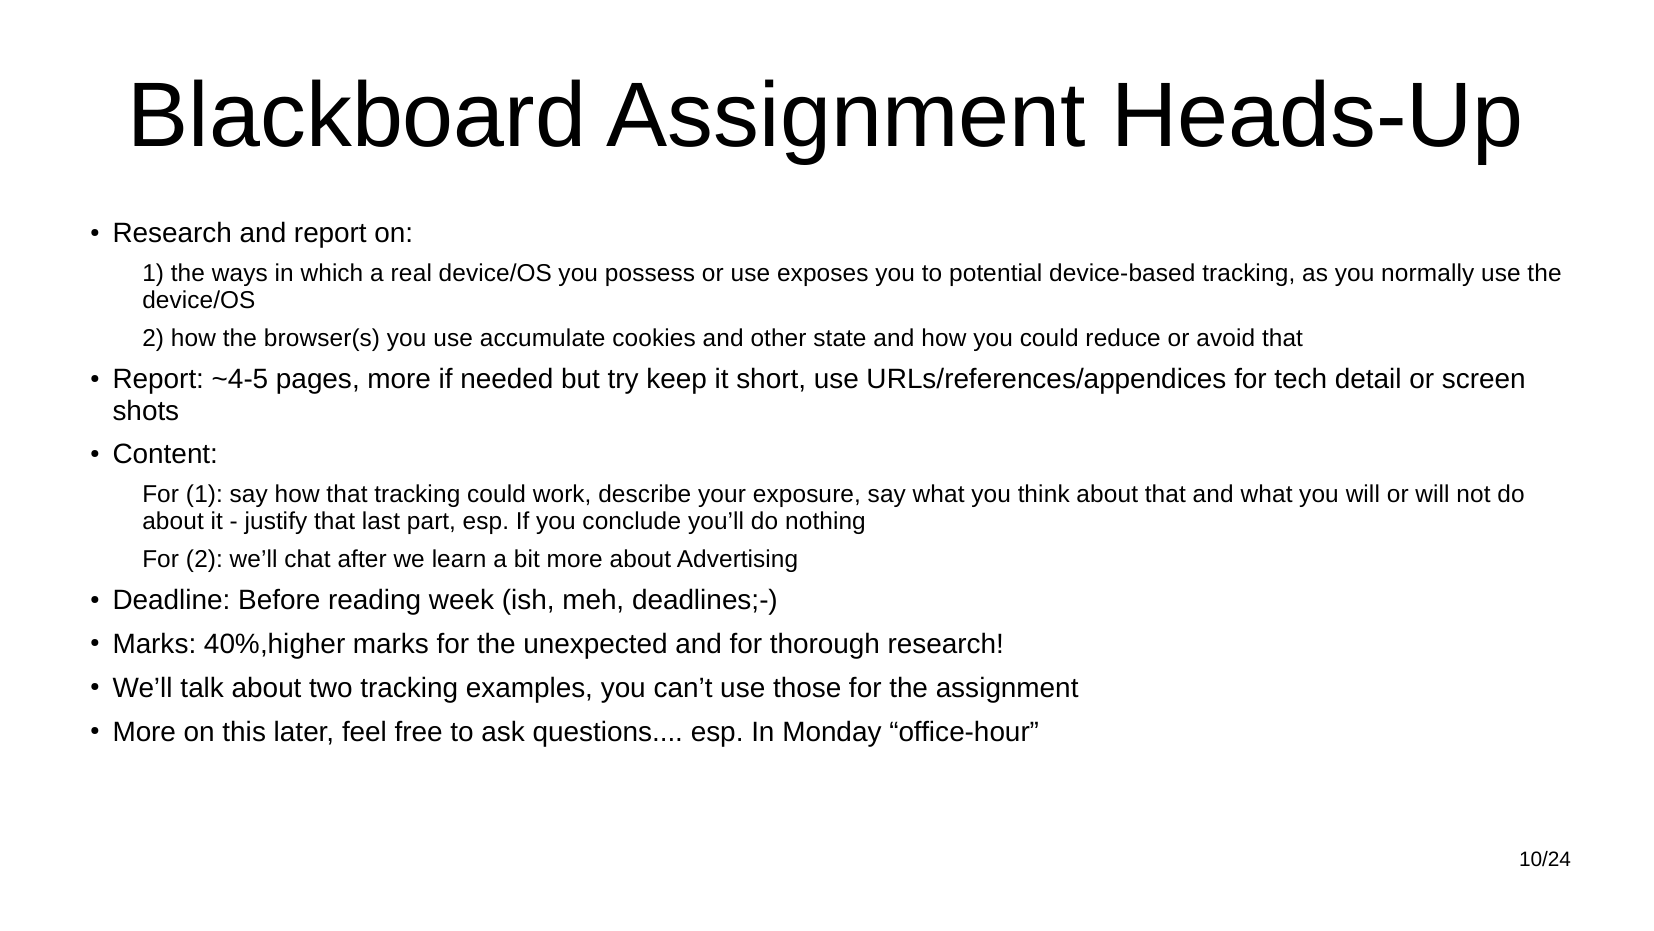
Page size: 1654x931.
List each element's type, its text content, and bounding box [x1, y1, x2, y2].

list Research and report on: 1) the ways in which a real device/OS you possess or use exposes you to potential device-based tracking, as you normally use the device/OS 2) how the browser(s) you use accumulate cookies and other state and how you could reduce or avoid that Report: ~4-5 pages, more if needed but try keep it short, use URLs/references/appendices for tech detail or screen shots Content: For (1): say how that tracking could work, describe your exposure, say what you think about that and what you will or will not do about it - justify that last part, esp. If you conclude you’ll do nothing For (2): we’ll chat after we learn a bit more about Advertising Deadline: Before reading week (ish, meh, deadlines;-) Marks: 40%,higher marks for the unexpected and for thorough research! We’ll talk about two tracking examples, you can’t use those for the assignment More on this later, feel free to ask questions.... esp. In Monday “office-hour” [82, 217, 1571, 758]
title Blackboard Assignment Heads-Up [82, 37, 1571, 193]
